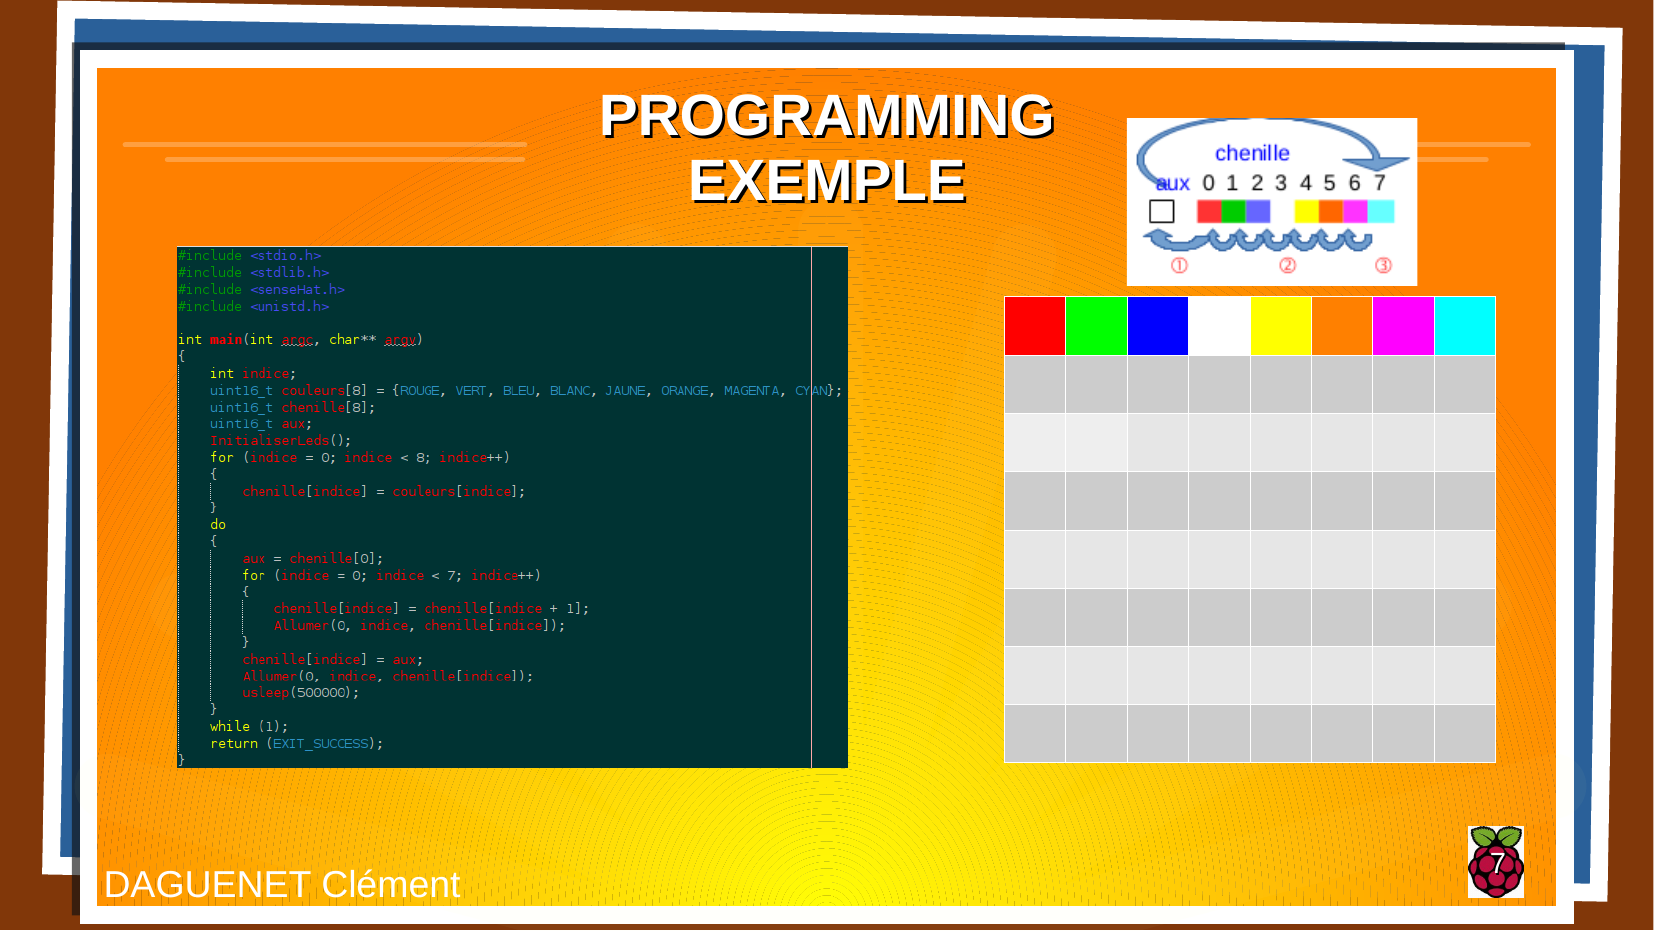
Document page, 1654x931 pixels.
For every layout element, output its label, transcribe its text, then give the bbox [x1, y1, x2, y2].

table_cell [1435, 647, 1495, 704]
table_cell [1435, 414, 1495, 471]
table_header [1312, 297, 1372, 355]
table_cell [1066, 705, 1127, 762]
table_cell [1189, 472, 1250, 530]
table_cell [1128, 705, 1188, 762]
table_cell [1066, 647, 1127, 704]
table_cell [1189, 356, 1250, 413]
table_cell [1373, 414, 1434, 471]
table_cell [1005, 647, 1065, 704]
table_cell [1373, 647, 1434, 704]
table_header [1435, 297, 1495, 355]
table_cell [1435, 531, 1495, 588]
table_cell [1373, 589, 1434, 646]
table_cell [1189, 589, 1250, 646]
table_cell [1312, 356, 1372, 413]
table_cell [1128, 472, 1188, 530]
table_cell [1128, 356, 1188, 413]
table_cell [1189, 531, 1250, 588]
table_cell [1312, 531, 1372, 588]
table_cell [1005, 356, 1065, 413]
table_cell [1005, 531, 1065, 588]
table_cell [1251, 589, 1311, 646]
table_cell [1005, 705, 1065, 762]
table_header [1005, 297, 1065, 355]
table_cell [1066, 356, 1127, 413]
table_cell [1373, 705, 1434, 762]
picture [1468, 826, 1524, 898]
table_cell [1373, 531, 1434, 588]
table_cell [1435, 356, 1495, 413]
table_cell [1435, 705, 1495, 762]
table_cell [1066, 414, 1127, 471]
table_cell [1312, 705, 1372, 762]
table_header [1189, 297, 1250, 355]
table_cell [1373, 472, 1434, 530]
table_cell [1312, 589, 1372, 646]
table_cell [1128, 589, 1188, 646]
table_cell [1251, 356, 1311, 413]
table_cell [1251, 472, 1311, 530]
table_cell [1435, 589, 1495, 646]
table_cell [1128, 531, 1188, 588]
table_cell [1373, 356, 1434, 413]
picture [177, 246, 848, 768]
table_cell [1005, 414, 1065, 471]
table_cell [1189, 705, 1250, 762]
table_cell [1251, 647, 1311, 704]
table_cell [1066, 589, 1127, 646]
table_cell [1189, 414, 1250, 471]
table_cell [1312, 647, 1372, 704]
table_cell [1005, 472, 1065, 530]
table_header [1251, 297, 1311, 355]
table_header [1128, 297, 1188, 355]
table_header [1373, 297, 1434, 355]
table_cell [1066, 531, 1127, 588]
table_header [1066, 297, 1127, 355]
title PROGRAMMING EXEMPLE [531, 70, 1123, 225]
table_cell [1312, 472, 1372, 530]
table_cell [1066, 472, 1127, 530]
table_cell [1312, 414, 1372, 471]
table_cell [1005, 589, 1065, 646]
table_cell [1128, 414, 1188, 471]
table_cell [1128, 647, 1188, 704]
table_cell [1435, 472, 1495, 530]
table_cell [1189, 647, 1250, 704]
picture [1126, 118, 1418, 287]
table_cell [1251, 414, 1311, 471]
table_cell [1251, 705, 1311, 762]
table_cell [1251, 531, 1311, 588]
